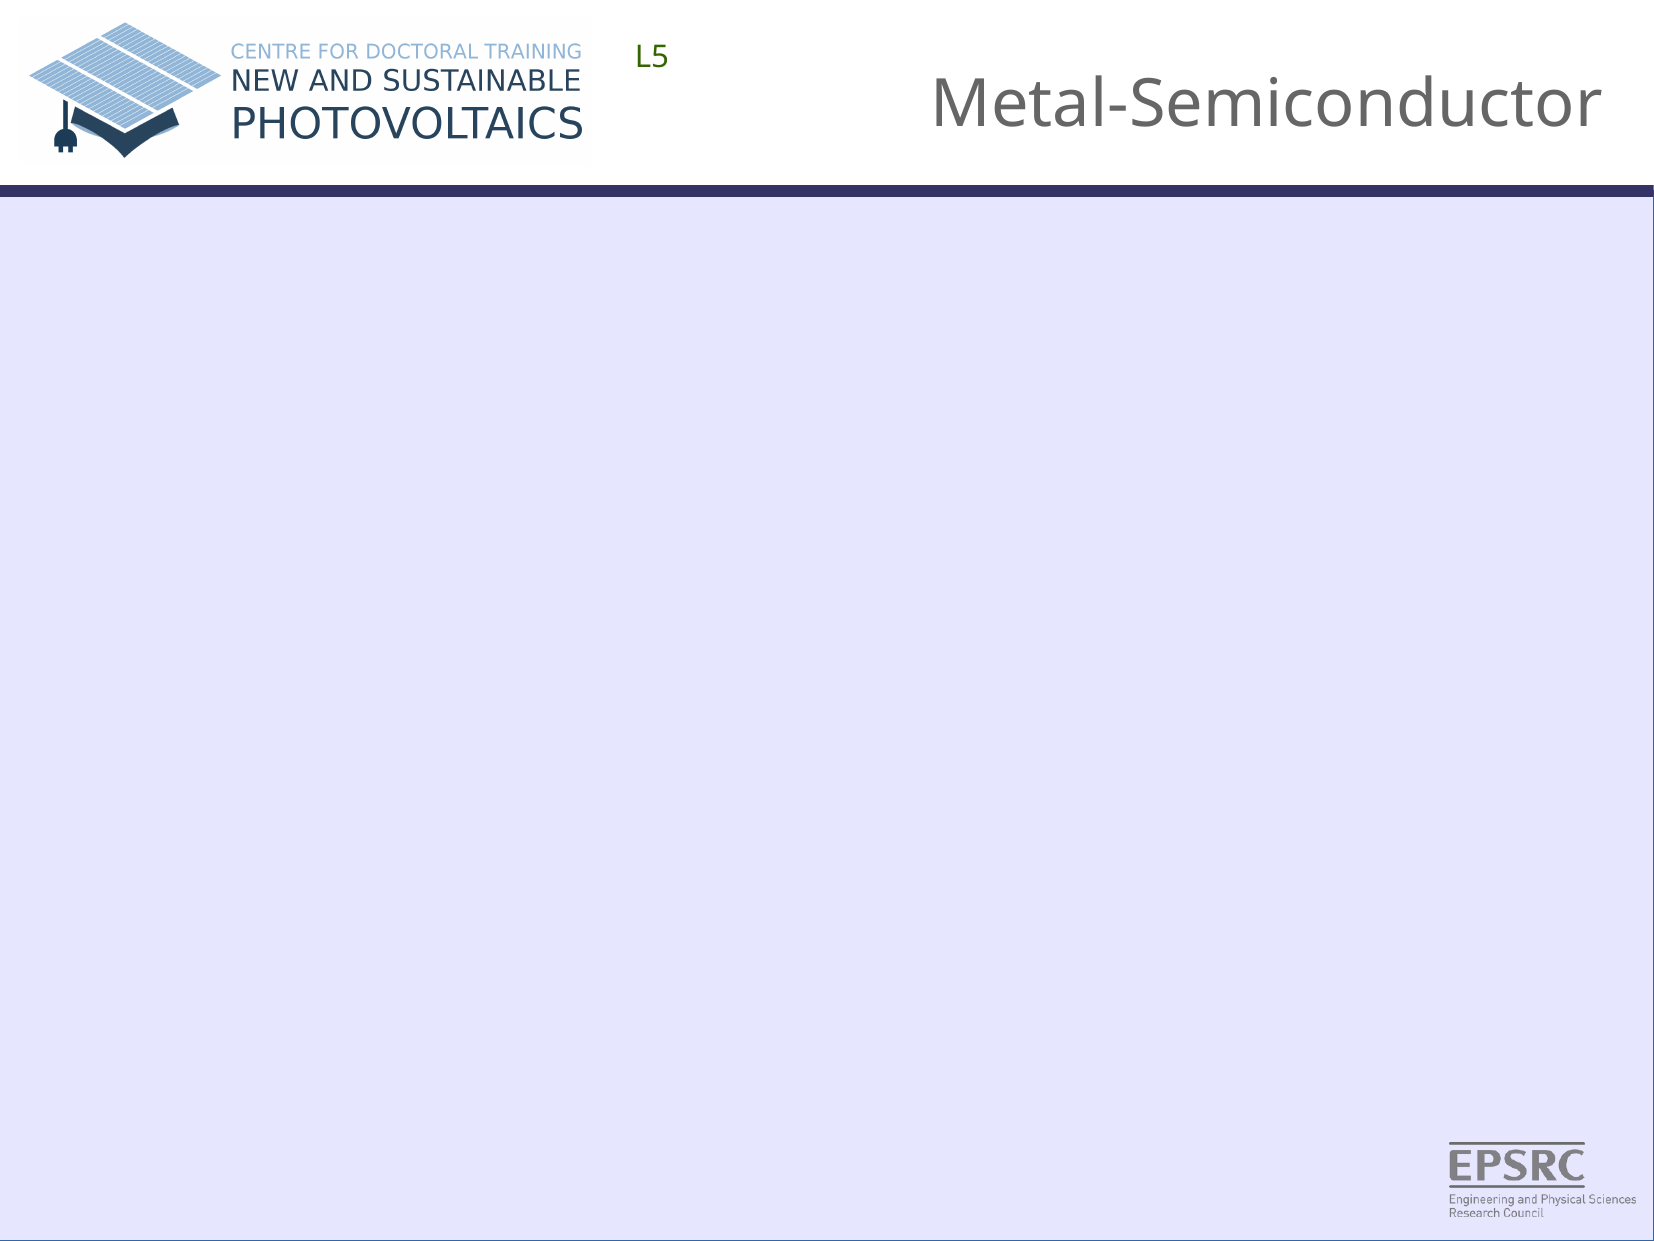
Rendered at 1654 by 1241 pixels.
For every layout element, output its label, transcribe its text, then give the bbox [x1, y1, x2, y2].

text_box L5 [620, 29, 880, 80]
text_box [0, 197, 1654, 1241]
picture [1449, 1142, 1636, 1217]
text_box Metal-Semiconductor [767, 51, 1618, 142]
picture [19, 17, 591, 166]
